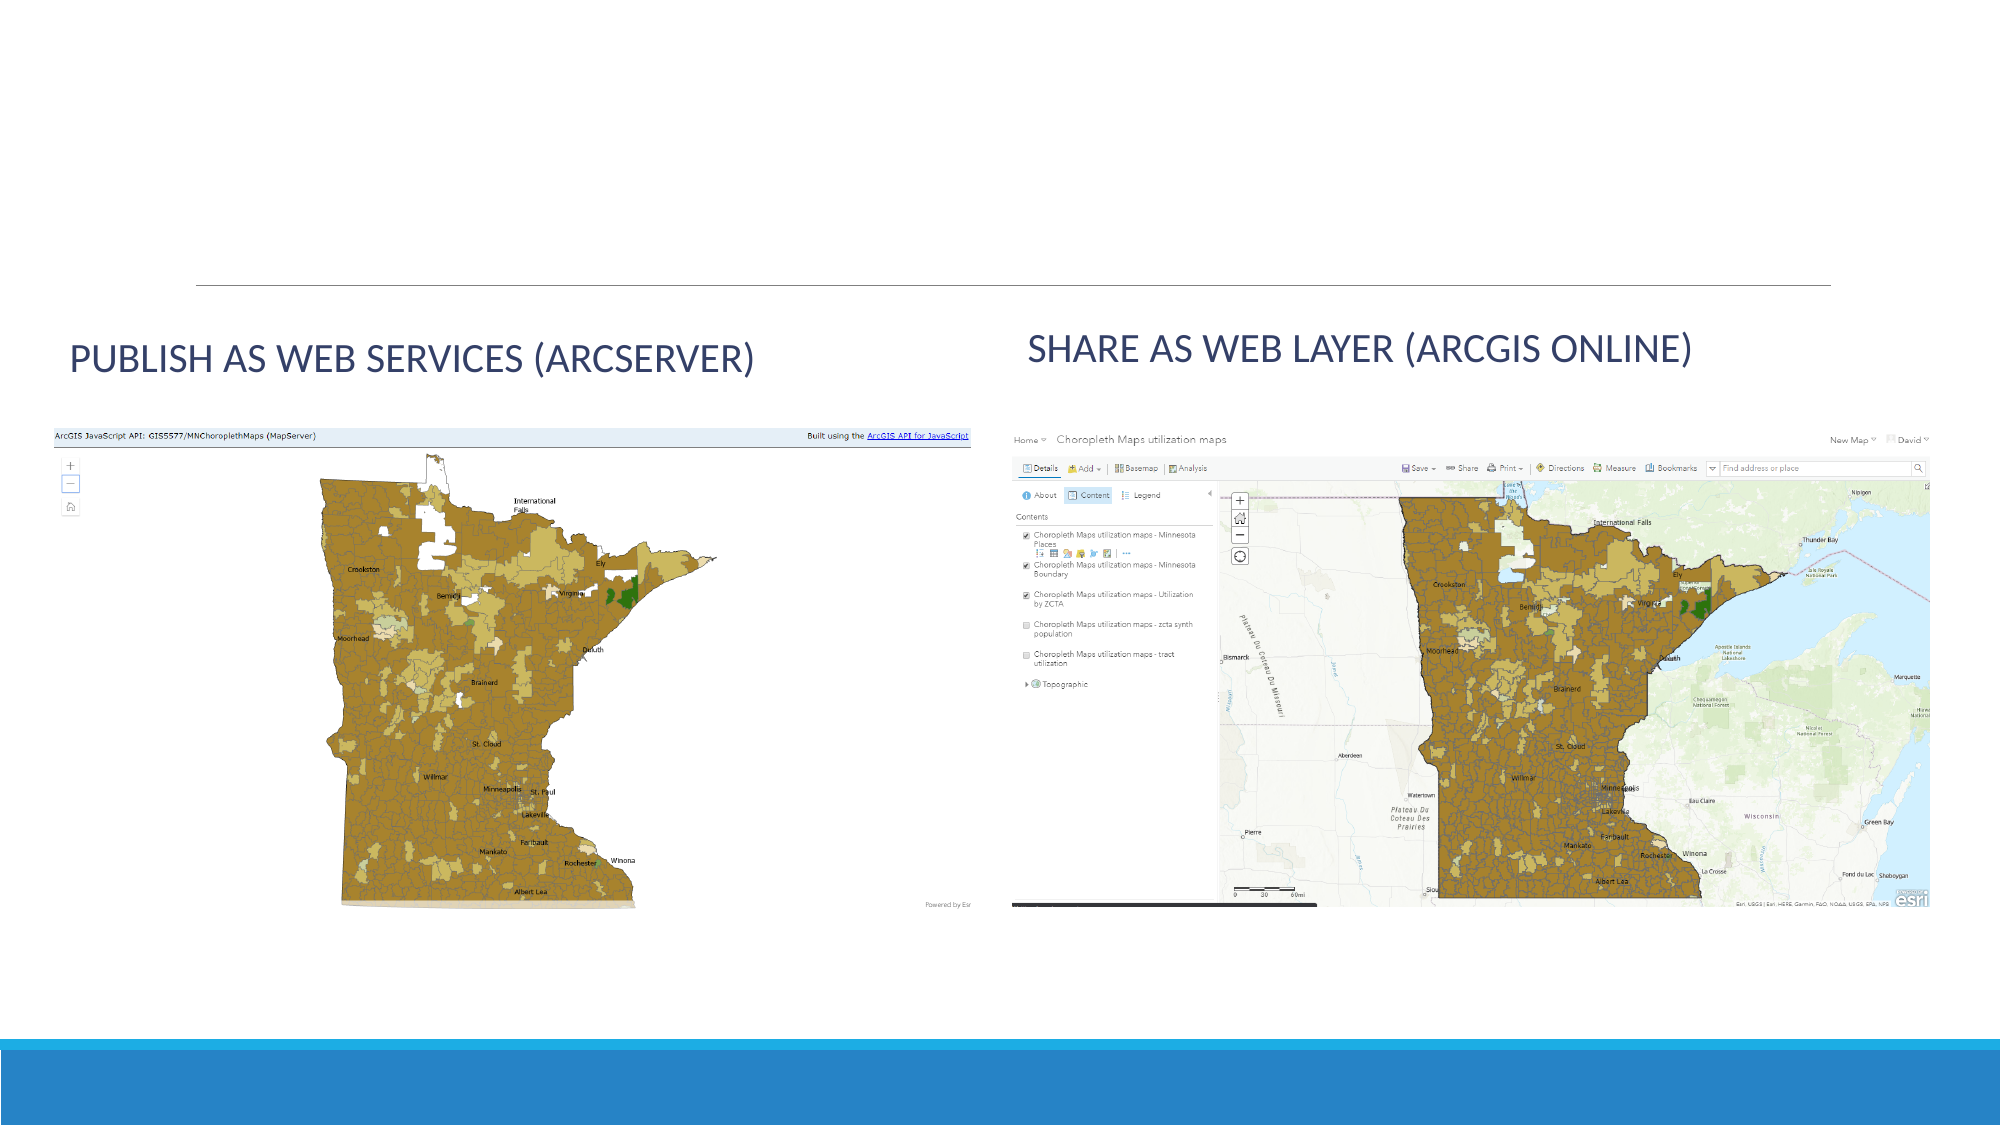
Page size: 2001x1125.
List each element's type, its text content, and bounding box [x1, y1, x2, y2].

list Publish as Web Services (ArcServer) [54, 311, 971, 406]
picture [54, 428, 971, 911]
picture [1012, 428, 1930, 907]
list Share as Web Layer (ArcGIS Online) [1012, 301, 1966, 397]
